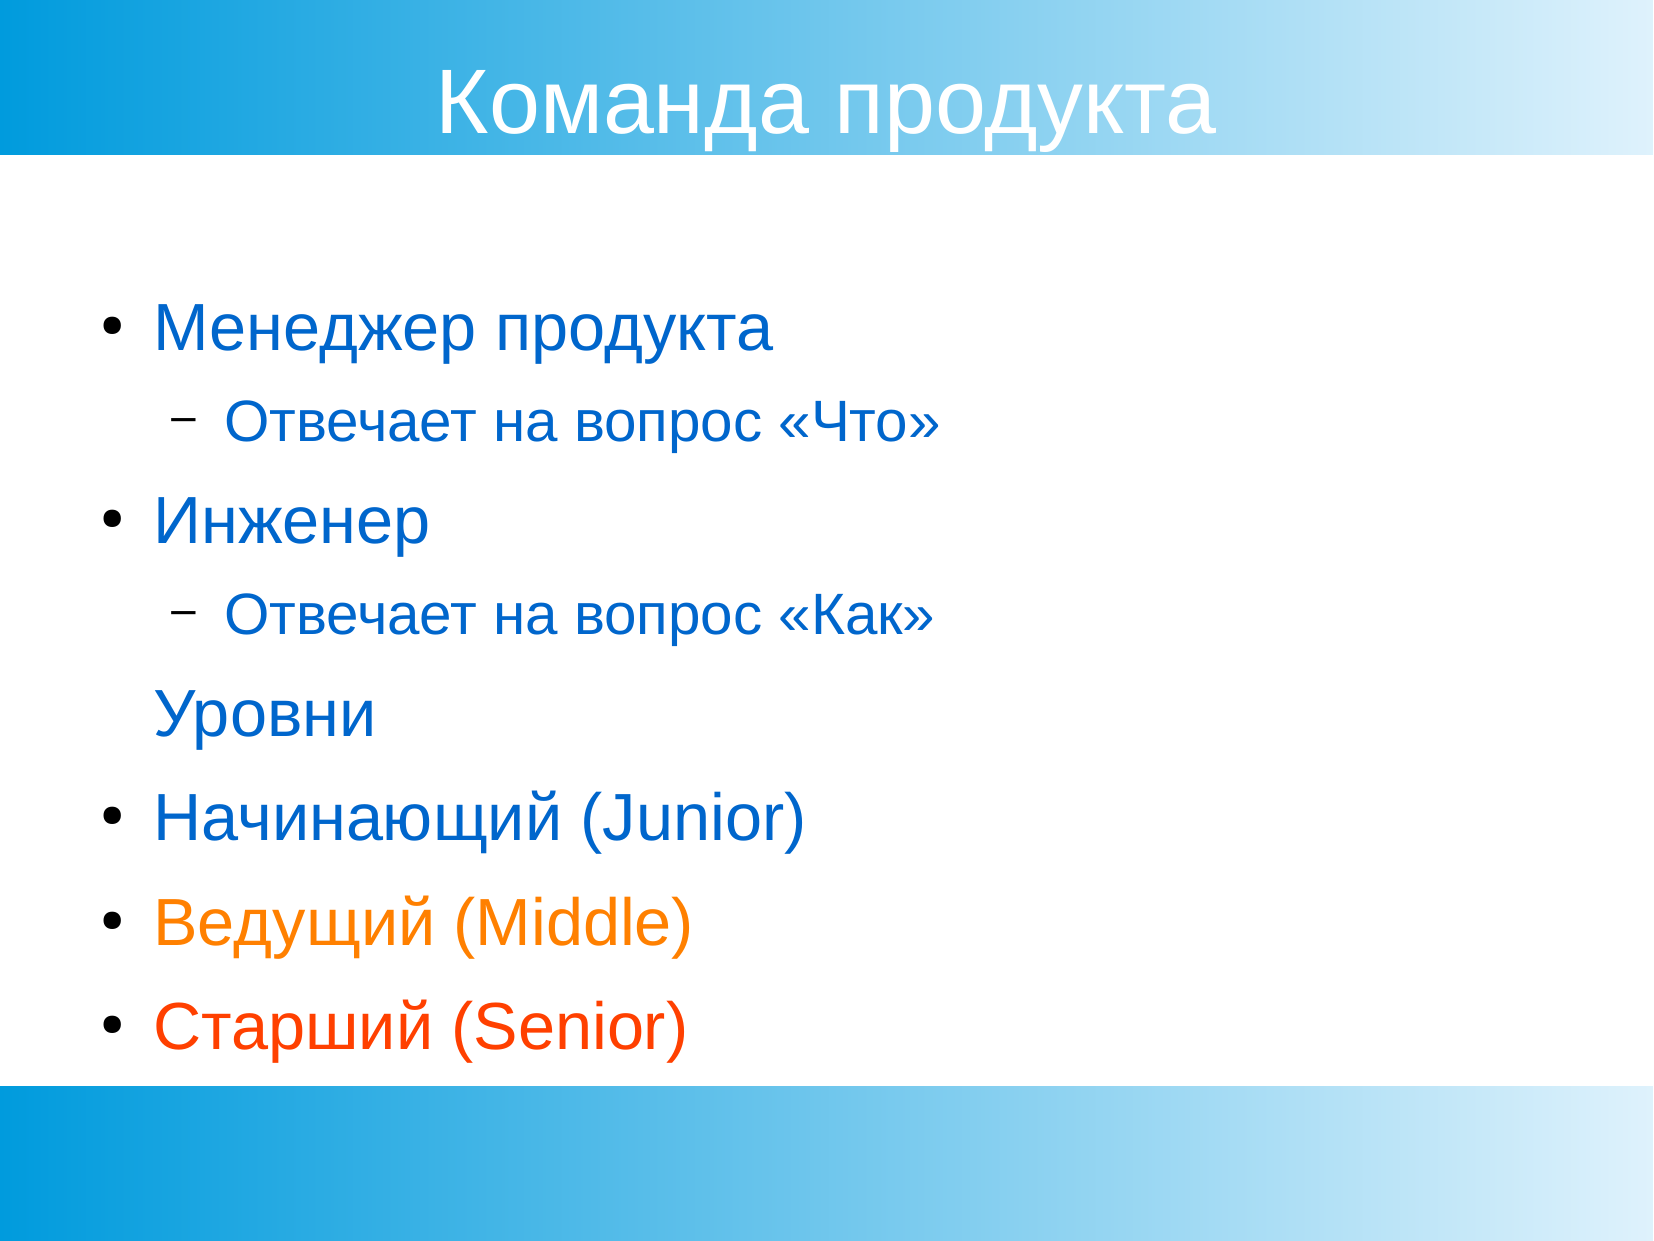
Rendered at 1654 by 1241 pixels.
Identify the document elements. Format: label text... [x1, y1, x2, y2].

title Команда продукта [82, 49, 1571, 155]
list Менеджер продукта Отвечает на вопрос «Что» Инженер Отвечает на вопрос «Как» Уровни Начинающий (Junior) Ведущий (Middle) Старший (Senior) [82, 290, 1571, 1010]
